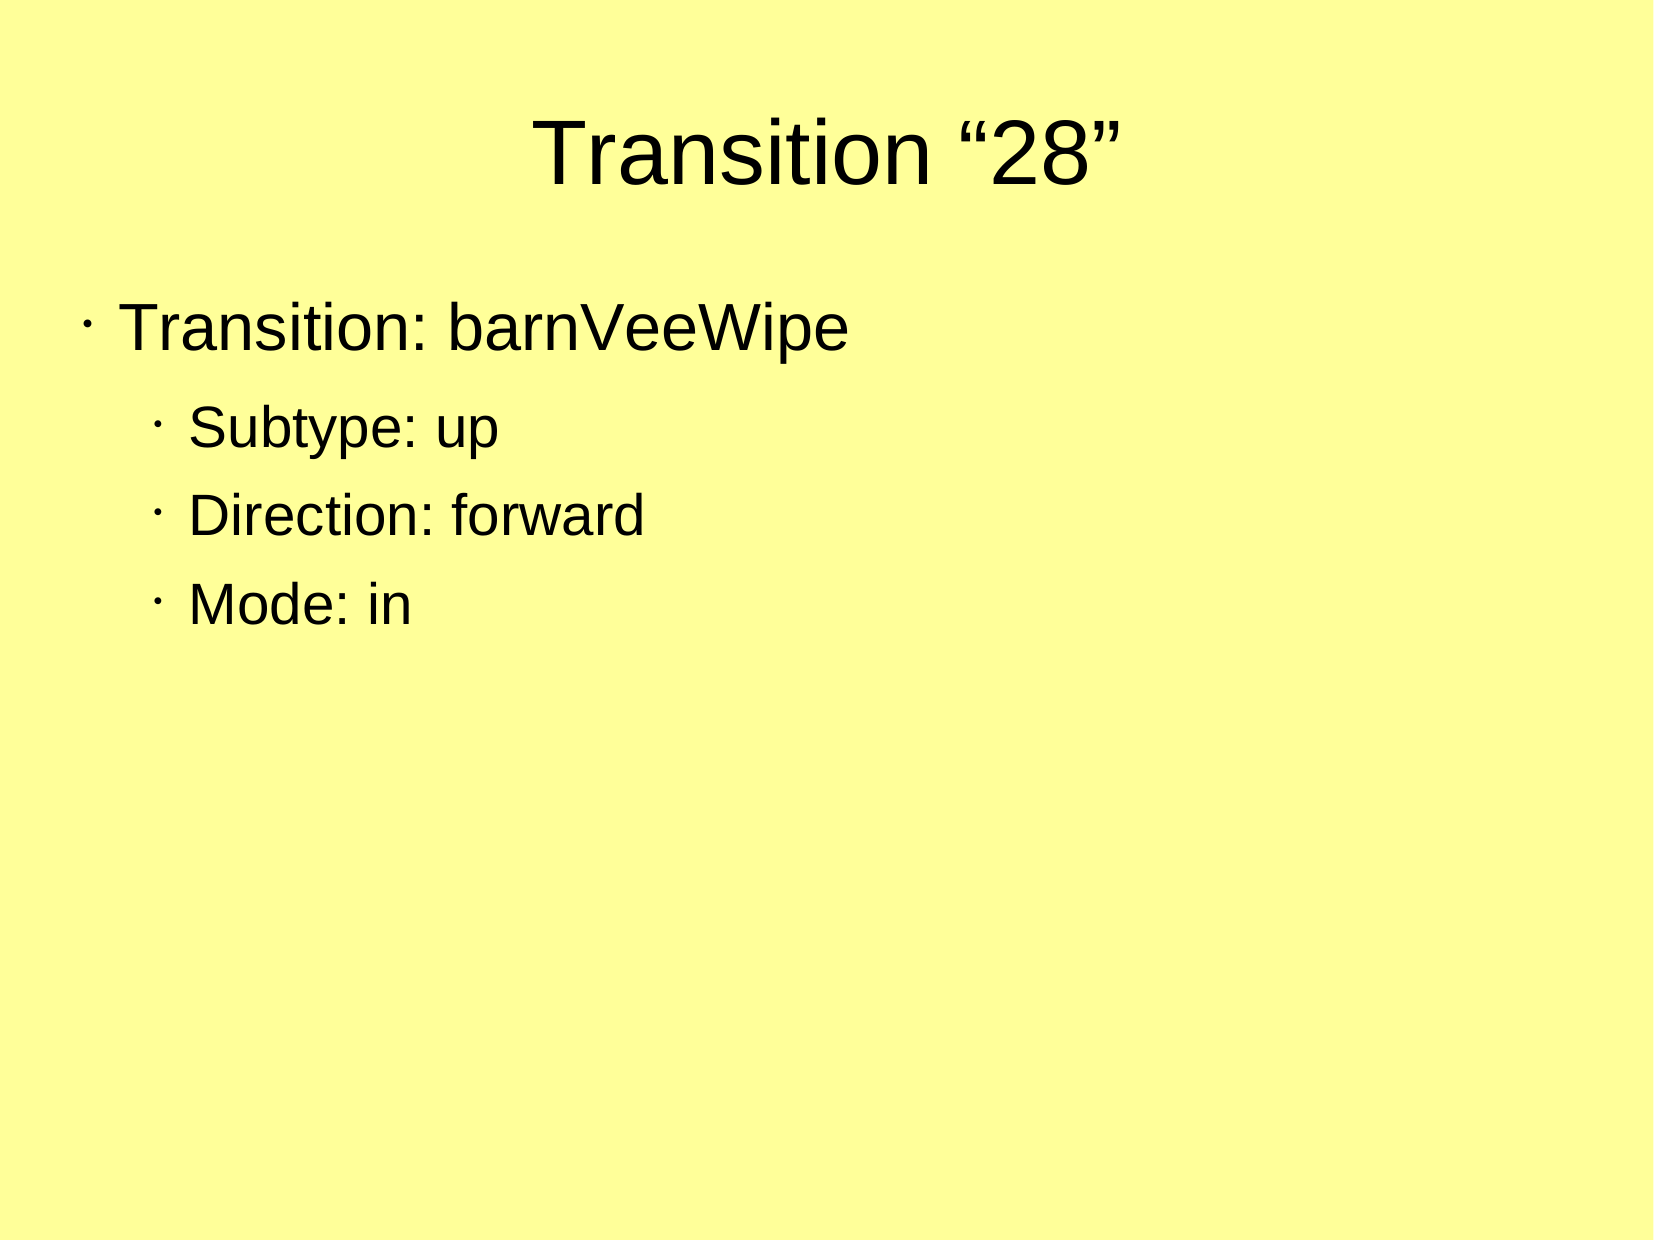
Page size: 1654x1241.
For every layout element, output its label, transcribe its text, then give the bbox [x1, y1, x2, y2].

title Transition “28” [82, 49, 1571, 257]
list Transition: barnVeeWipe Subtype: up Direction: forward Mode: in [82, 290, 1571, 1080]
